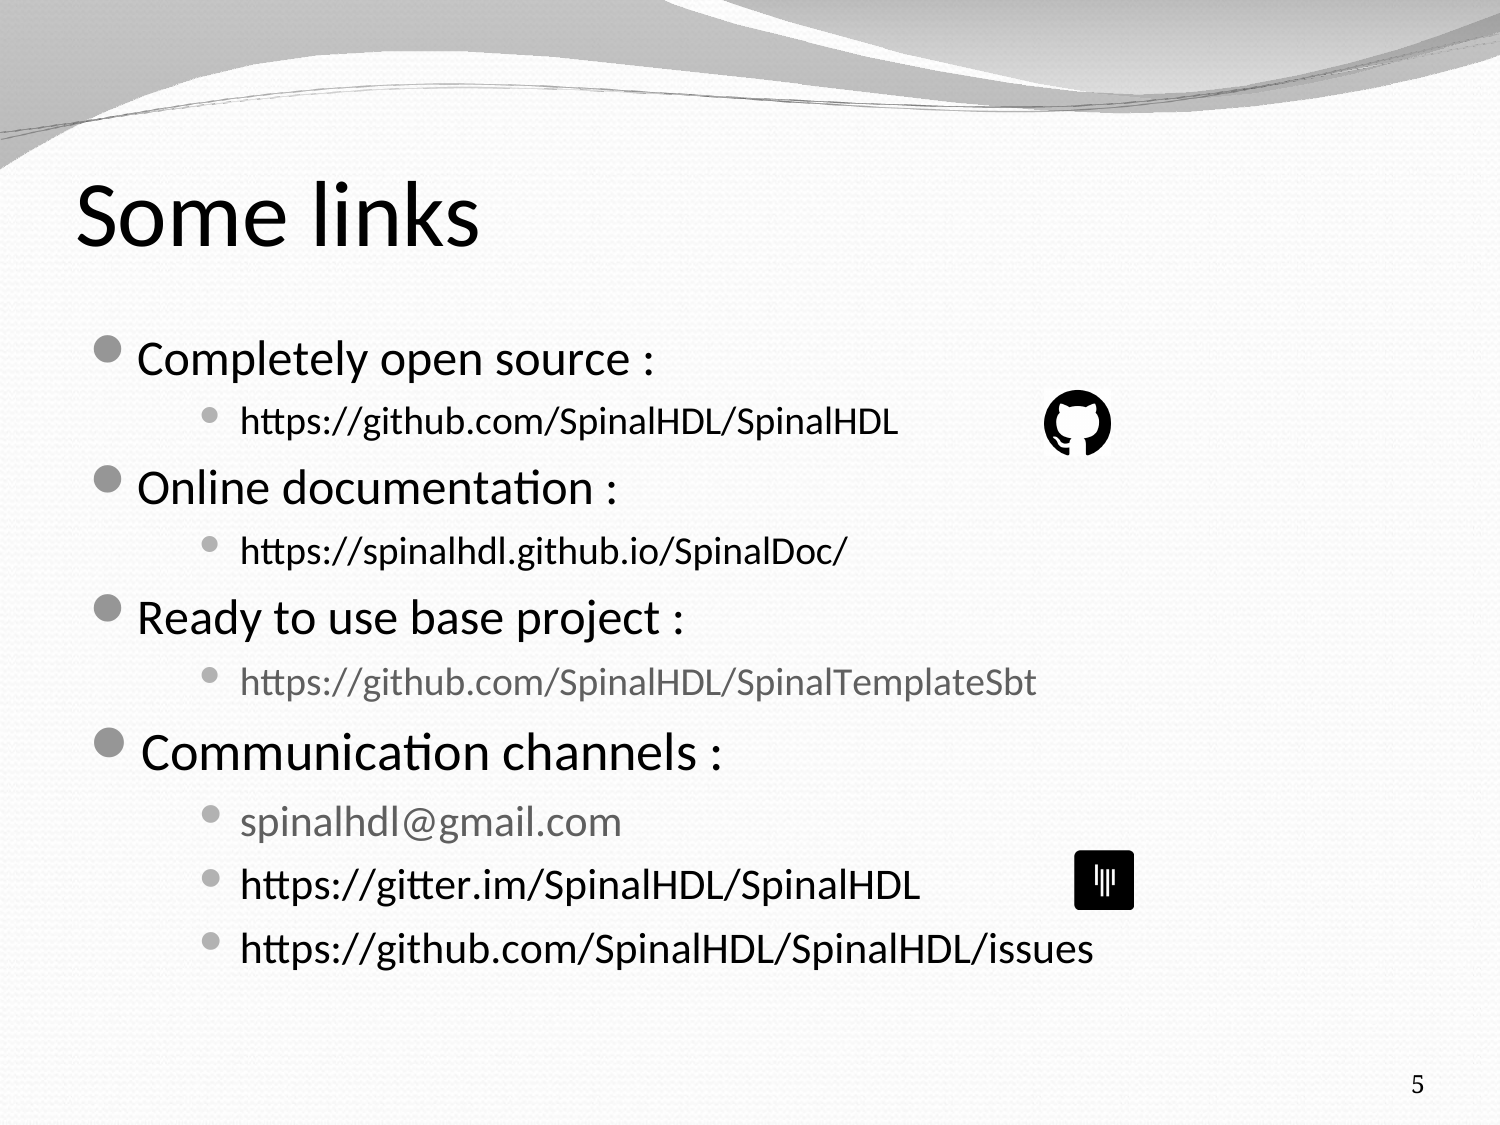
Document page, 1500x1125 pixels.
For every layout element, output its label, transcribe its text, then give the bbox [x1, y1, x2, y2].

list Completely open source : https://github.com/SpinalHDL/SpinalHDL Online documentation : https://spinalhdl.github.io/SpinalDoc/ Ready to use base project : https://github.com/SpinalHDL/SpinalTemplateSbt Communication channels : spinalhdl@gmail.com https://gitter.im/SpinalHDL/SpinalHDL https://github.com/SpinalHDL/SpinalHDL/issues [75, 317, 1426, 1038]
picture [0, 0, 1500, 1125]
text_box <number> [1299, 1042, 1426, 1103]
title Some links [75, 78, 1426, 266]
